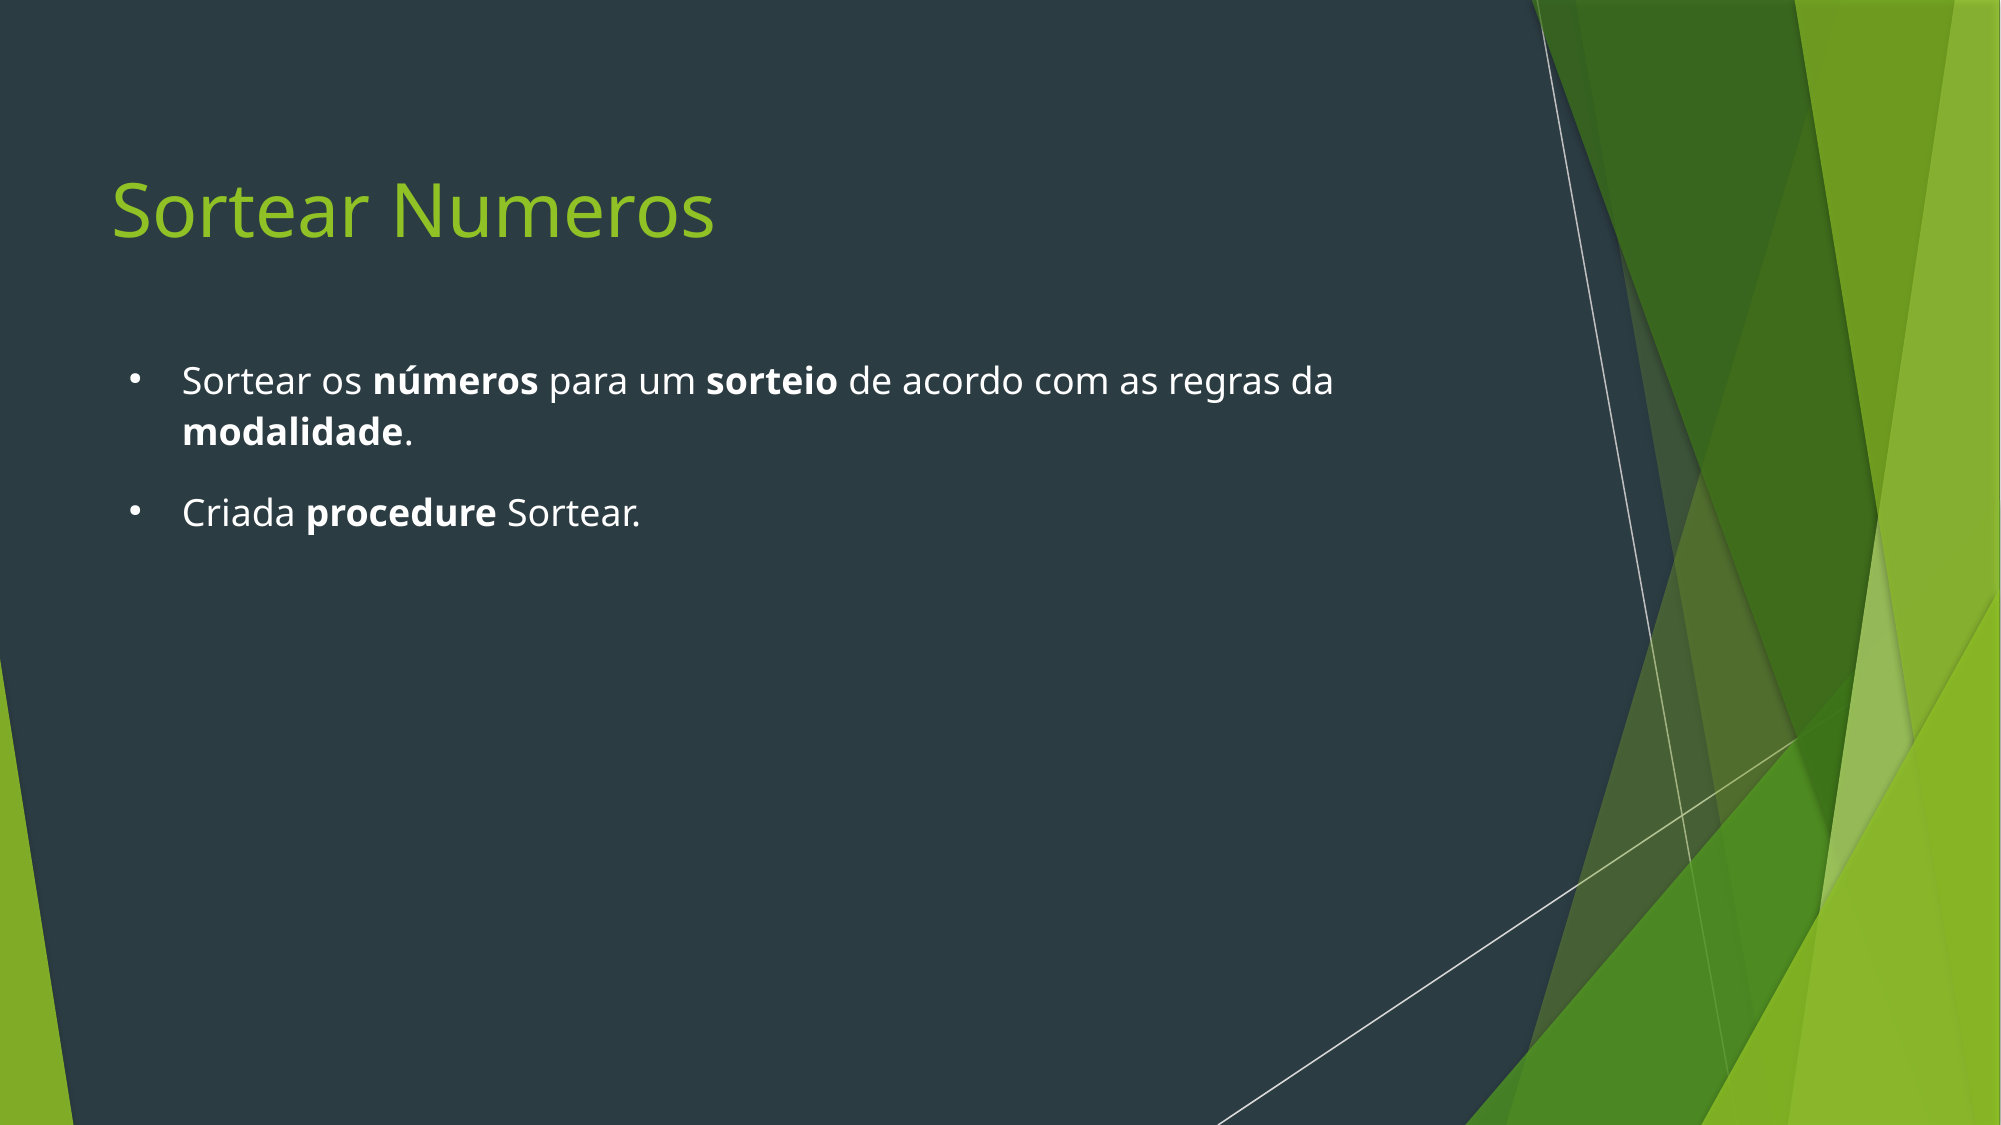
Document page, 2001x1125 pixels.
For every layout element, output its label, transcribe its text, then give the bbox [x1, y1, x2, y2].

title Sortear Numeros [111, 99, 1522, 317]
list Sortear os números para um sorteio de acordo com as regras da modalidade. Criada procedure Sortear. [111, 354, 1522, 992]
